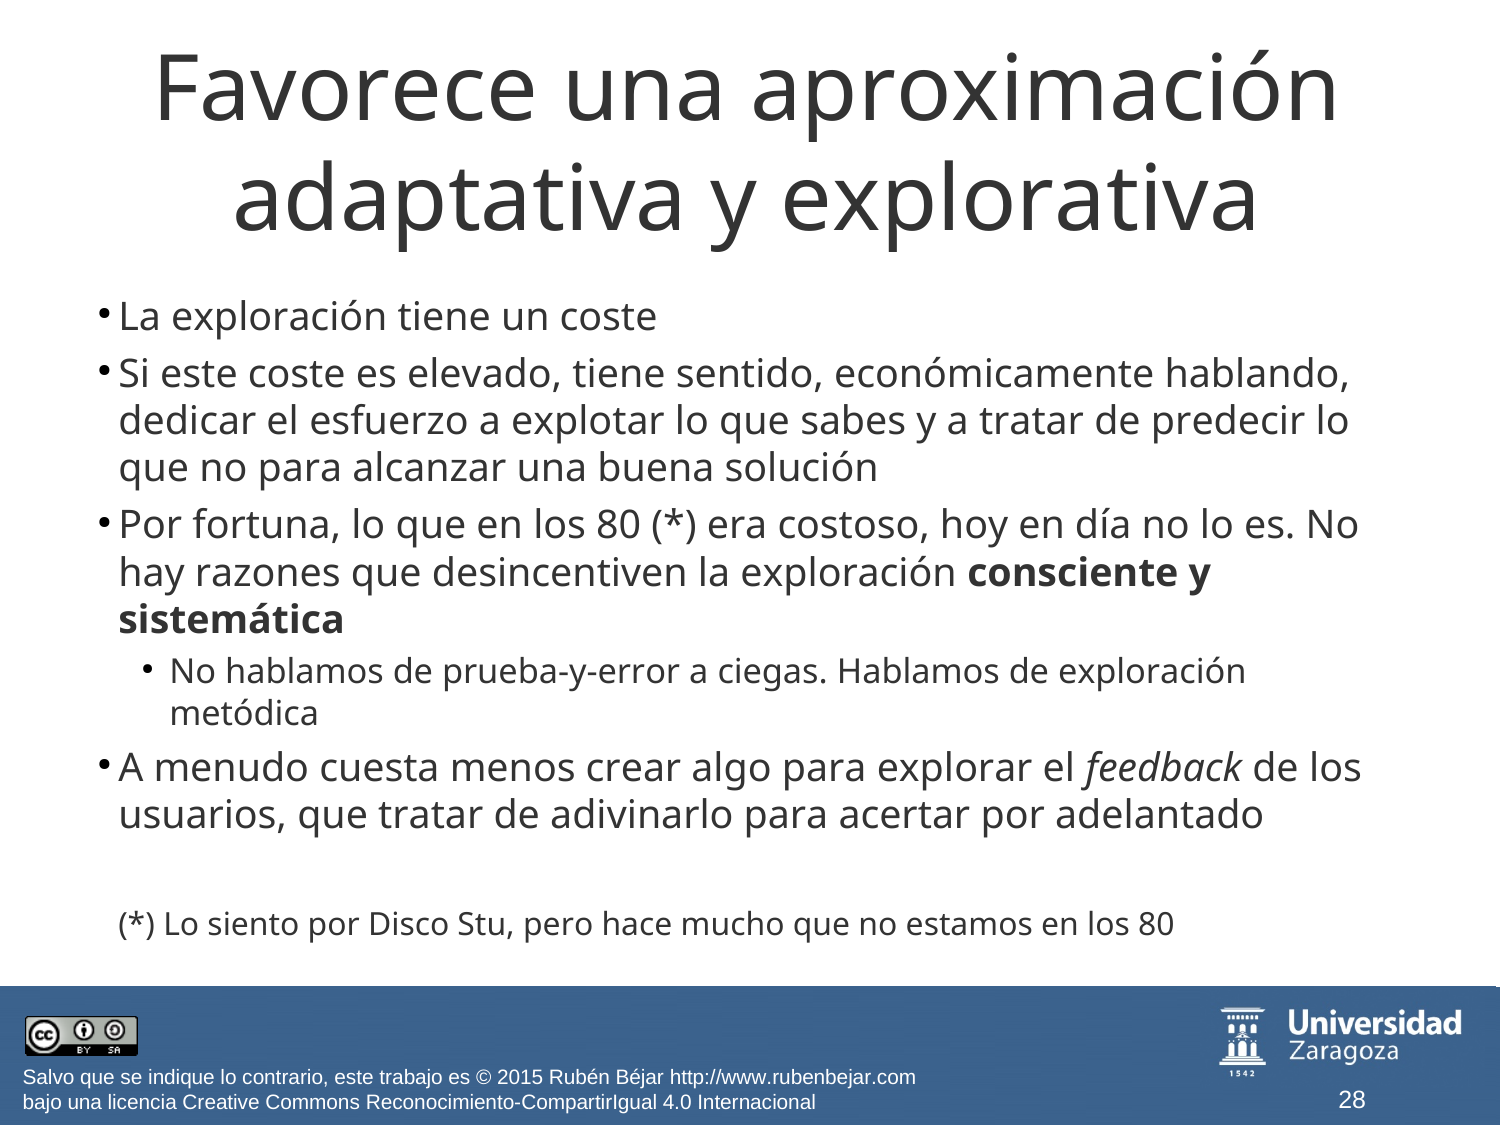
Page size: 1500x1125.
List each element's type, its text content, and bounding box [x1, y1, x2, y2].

title Favorece una aproximación adaptativa y explorativa [74, 21, 1420, 257]
list La exploración tiene un coste Si este coste es elevado, tiene sentido, económicamente hablando, dedicar el esfuerzo a explotar lo que sabes y a tratar de predecir lo que no para alcanzar una buena solución Por fortuna, lo que en los 80 (*) era costoso, hoy en día no lo es. No hay razones que desincentiven la exploración consciente y sistemática No hablamos de prueba-y-error a ciegas. Hablamos de exploración metódica A menudo cuesta menos crear algo para explorar el feedback de los usuarios, que tratar de adivinarlo para acertar por adelantado (*) Lo siento por Disco Stu, pero hace mucho que no estamos en los 80 [82, 283, 1418, 957]
picture [0, 986, 1500, 1125]
